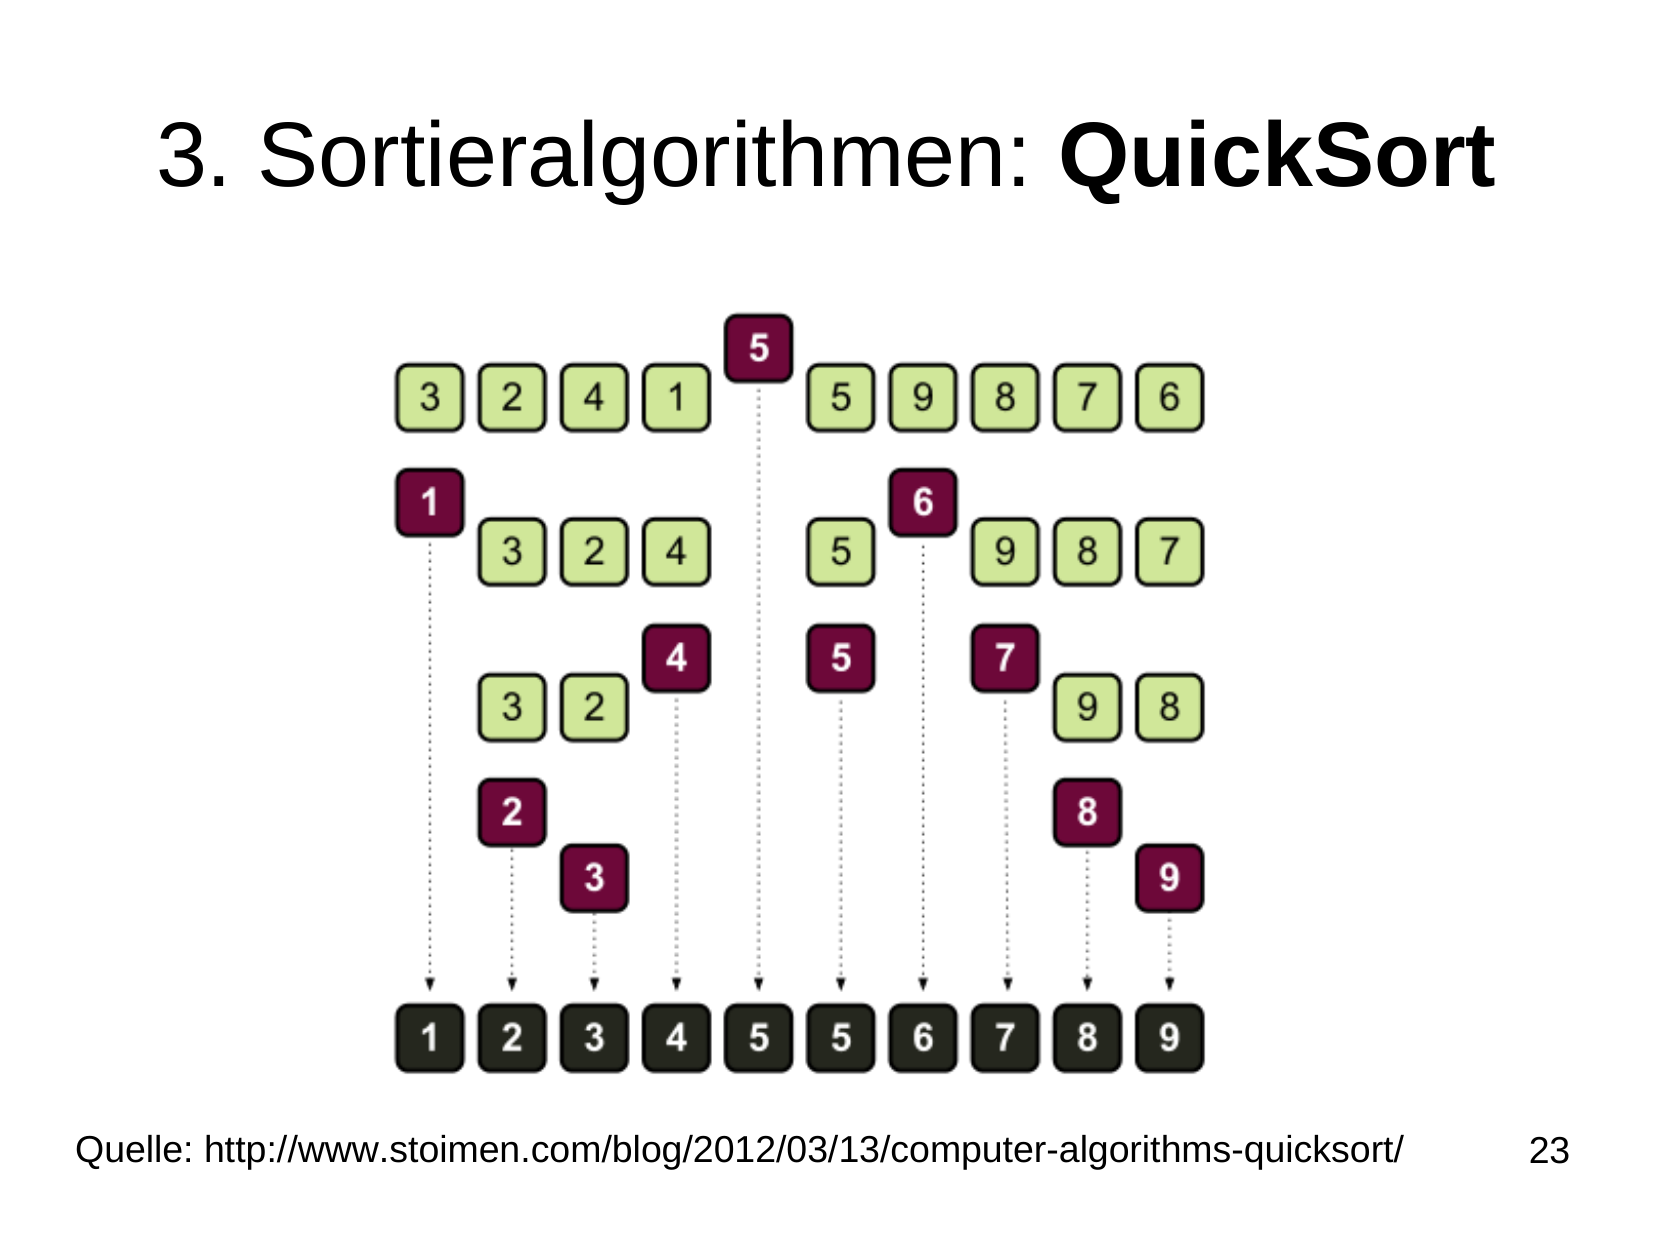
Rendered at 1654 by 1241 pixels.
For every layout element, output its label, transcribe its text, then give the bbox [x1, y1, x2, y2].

picture [192, 290, 1461, 1109]
text_box Quelle: http://www.stoimen.com/blog/2012/03/13/computer-algorithms-quicksort/ [60, 1122, 1418, 1179]
title 3. Sortieralgorithmen: QuickSort [82, 49, 1571, 257]
